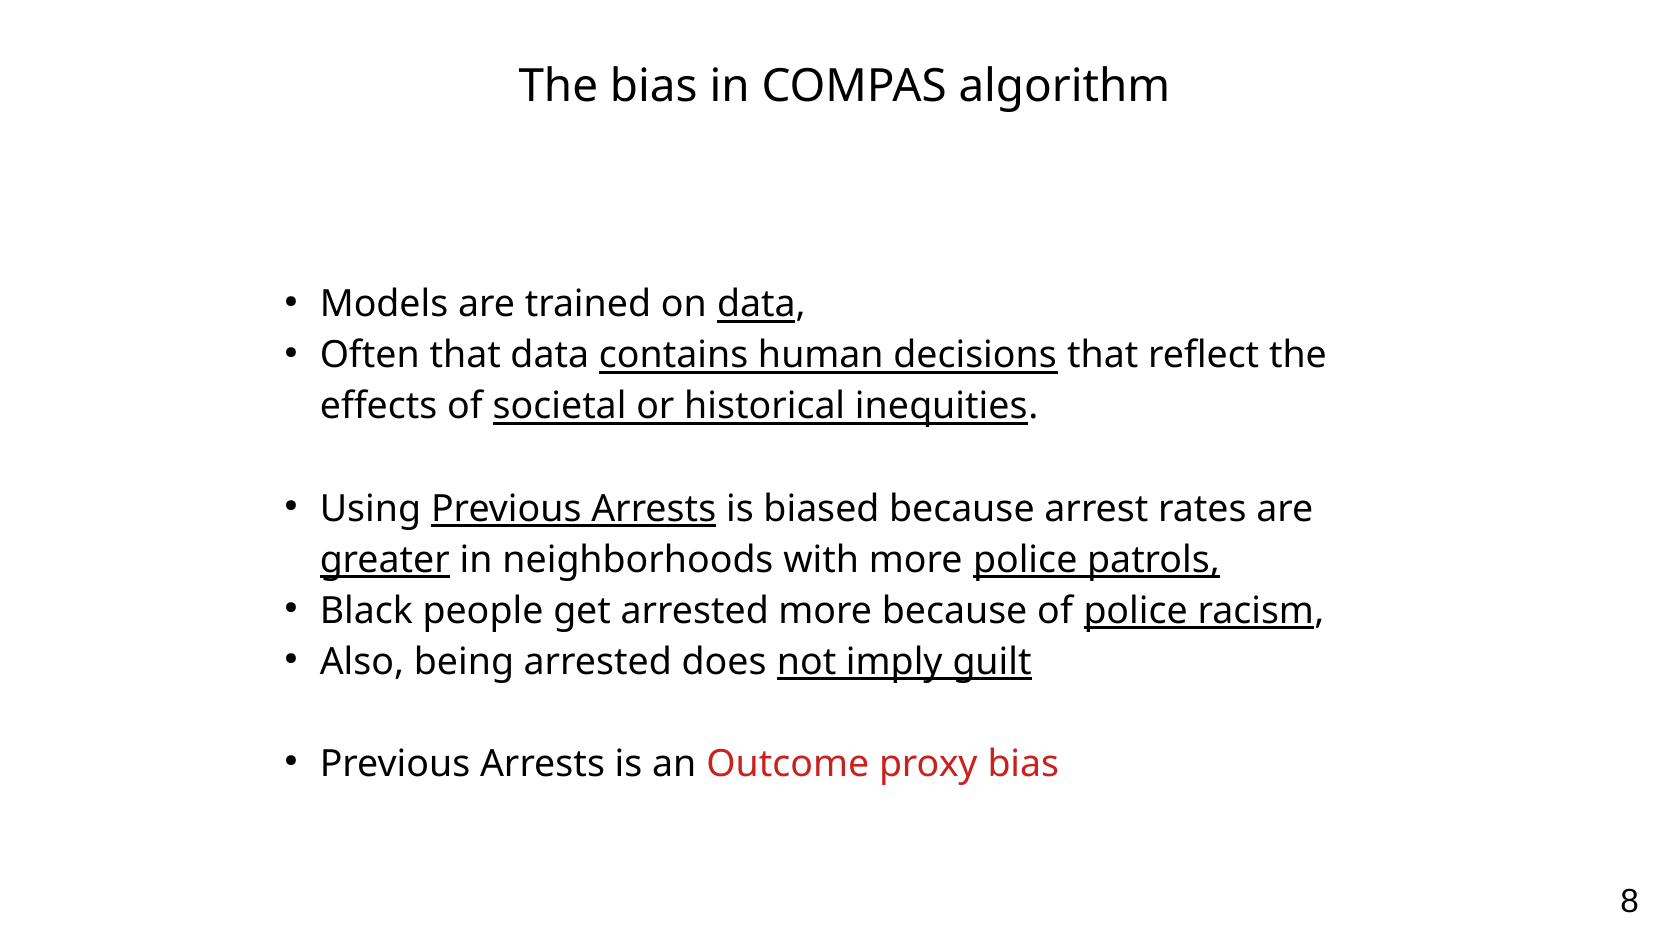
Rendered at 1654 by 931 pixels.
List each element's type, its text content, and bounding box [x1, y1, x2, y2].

text_box The bias in COMPAS algorithm [376, 45, 1277, 123]
text_box <number> [1024, 874, 1654, 931]
text_box Models are trained on data, Often that data contains human decisions that reflect the effects of societal or historical inequities. Using Previous Arrests is biased because arrest rates are greater in neighborhoods with more police patrols, Black people get arrested more because of police racism, Also, being arrested does not imply guilt Previous Arrests is an Outcome proxy bias [269, 269, 1384, 798]
